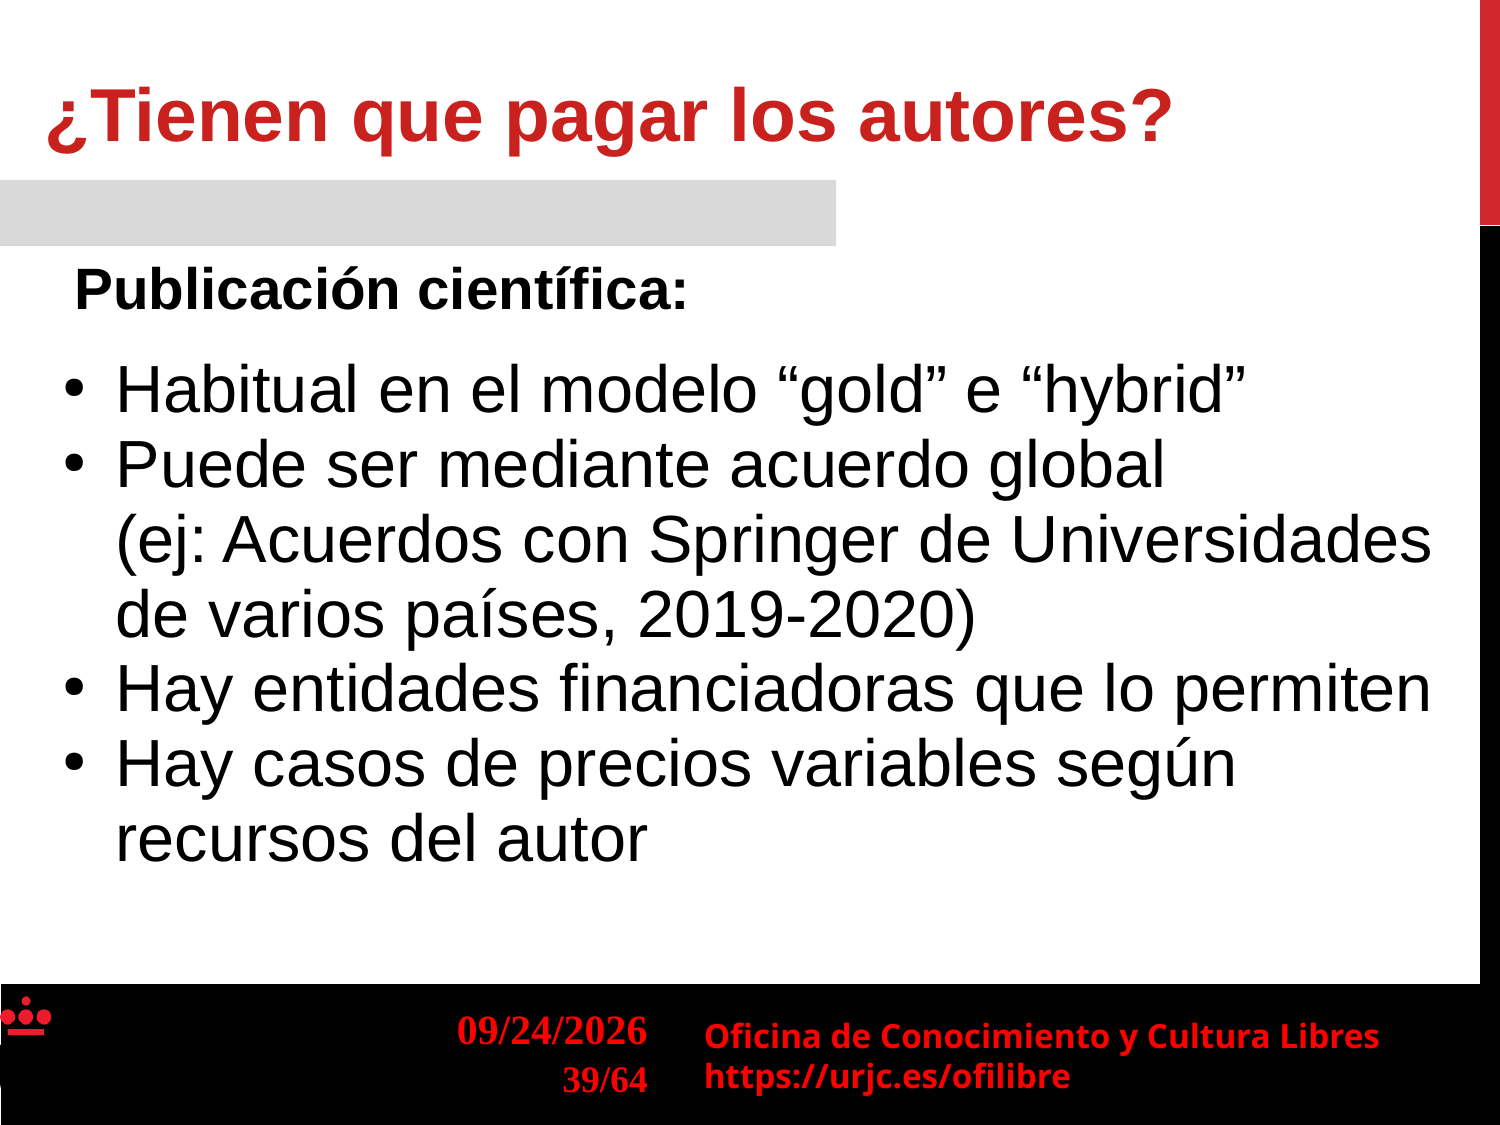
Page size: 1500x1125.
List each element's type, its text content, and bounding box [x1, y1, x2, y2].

text_box ¿Tienen que pagar los autores? [30, 66, 1306, 249]
text_box Habitual en el modelo “gold” e “hybrid” Puede ser mediante acuerdo global (ej: Acuerdos con Springer de Universidades de varios países, 2019-2020) Hay entidades financiadoras que lo permiten Hay casos de precios variables según recursos del autor [30, 345, 1471, 931]
text_box Publicación científica: [60, 248, 1066, 329]
title [75, 15, 1425, 172]
